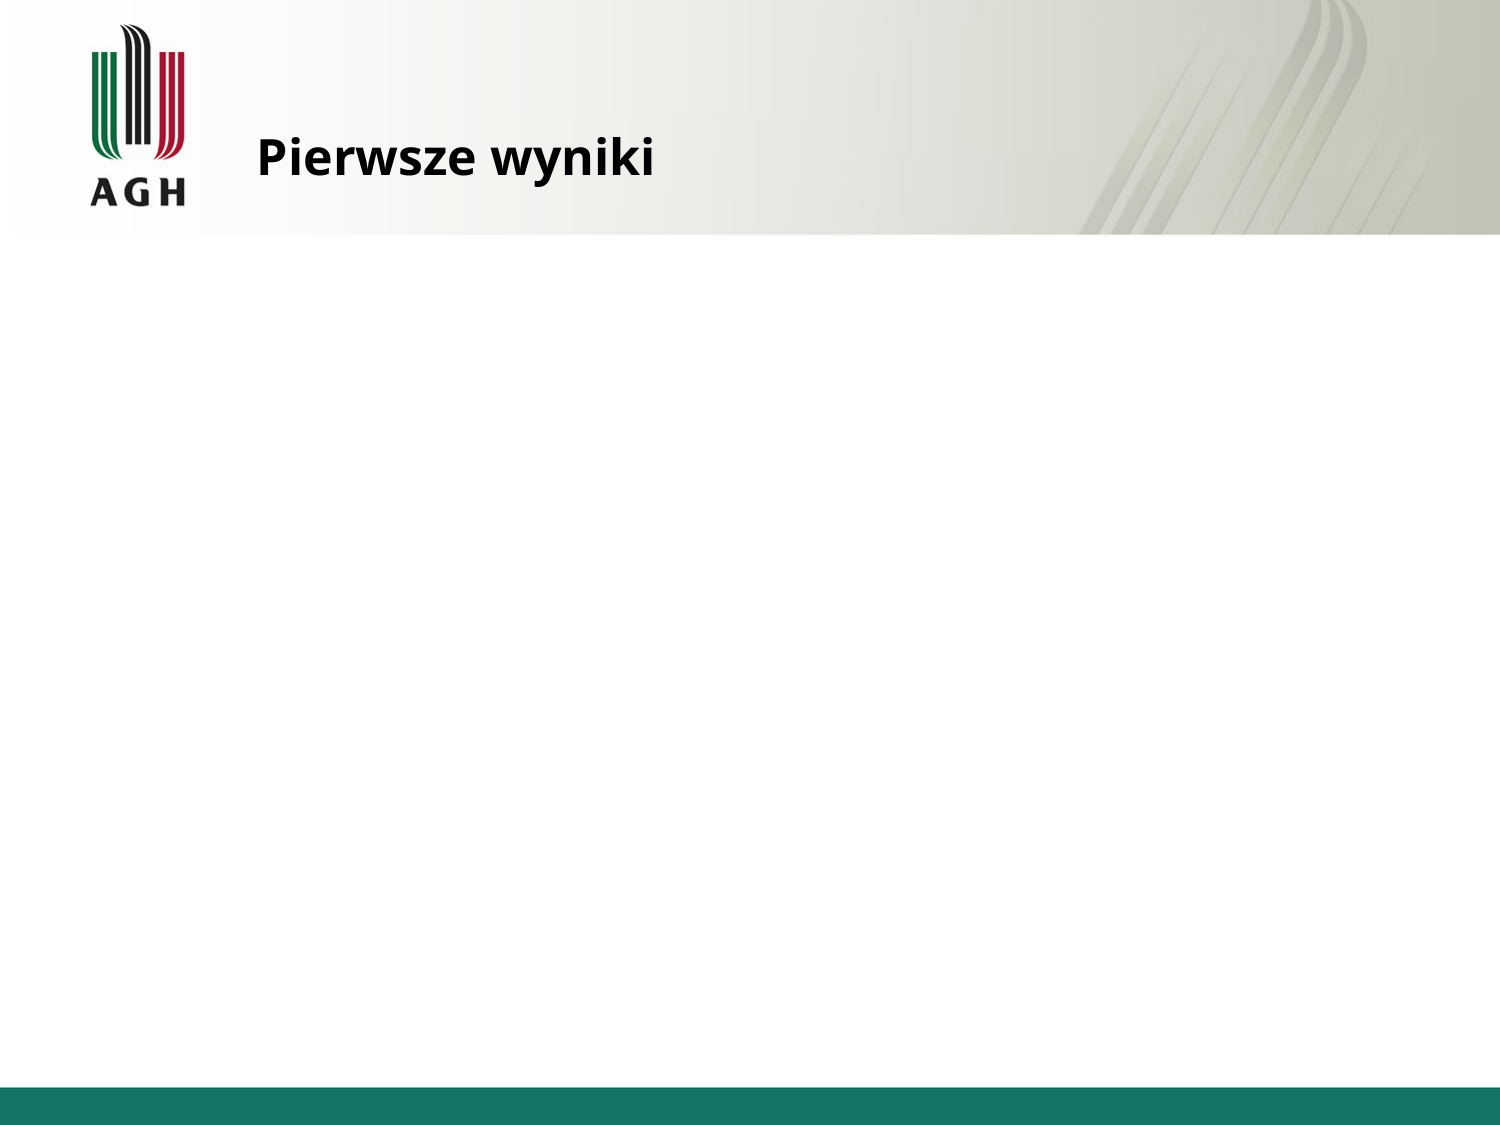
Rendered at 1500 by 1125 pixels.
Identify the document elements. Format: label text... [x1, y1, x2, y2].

picture [0, 0, 1500, 1125]
title Pierwsze wyniki [242, 78, 1425, 233]
